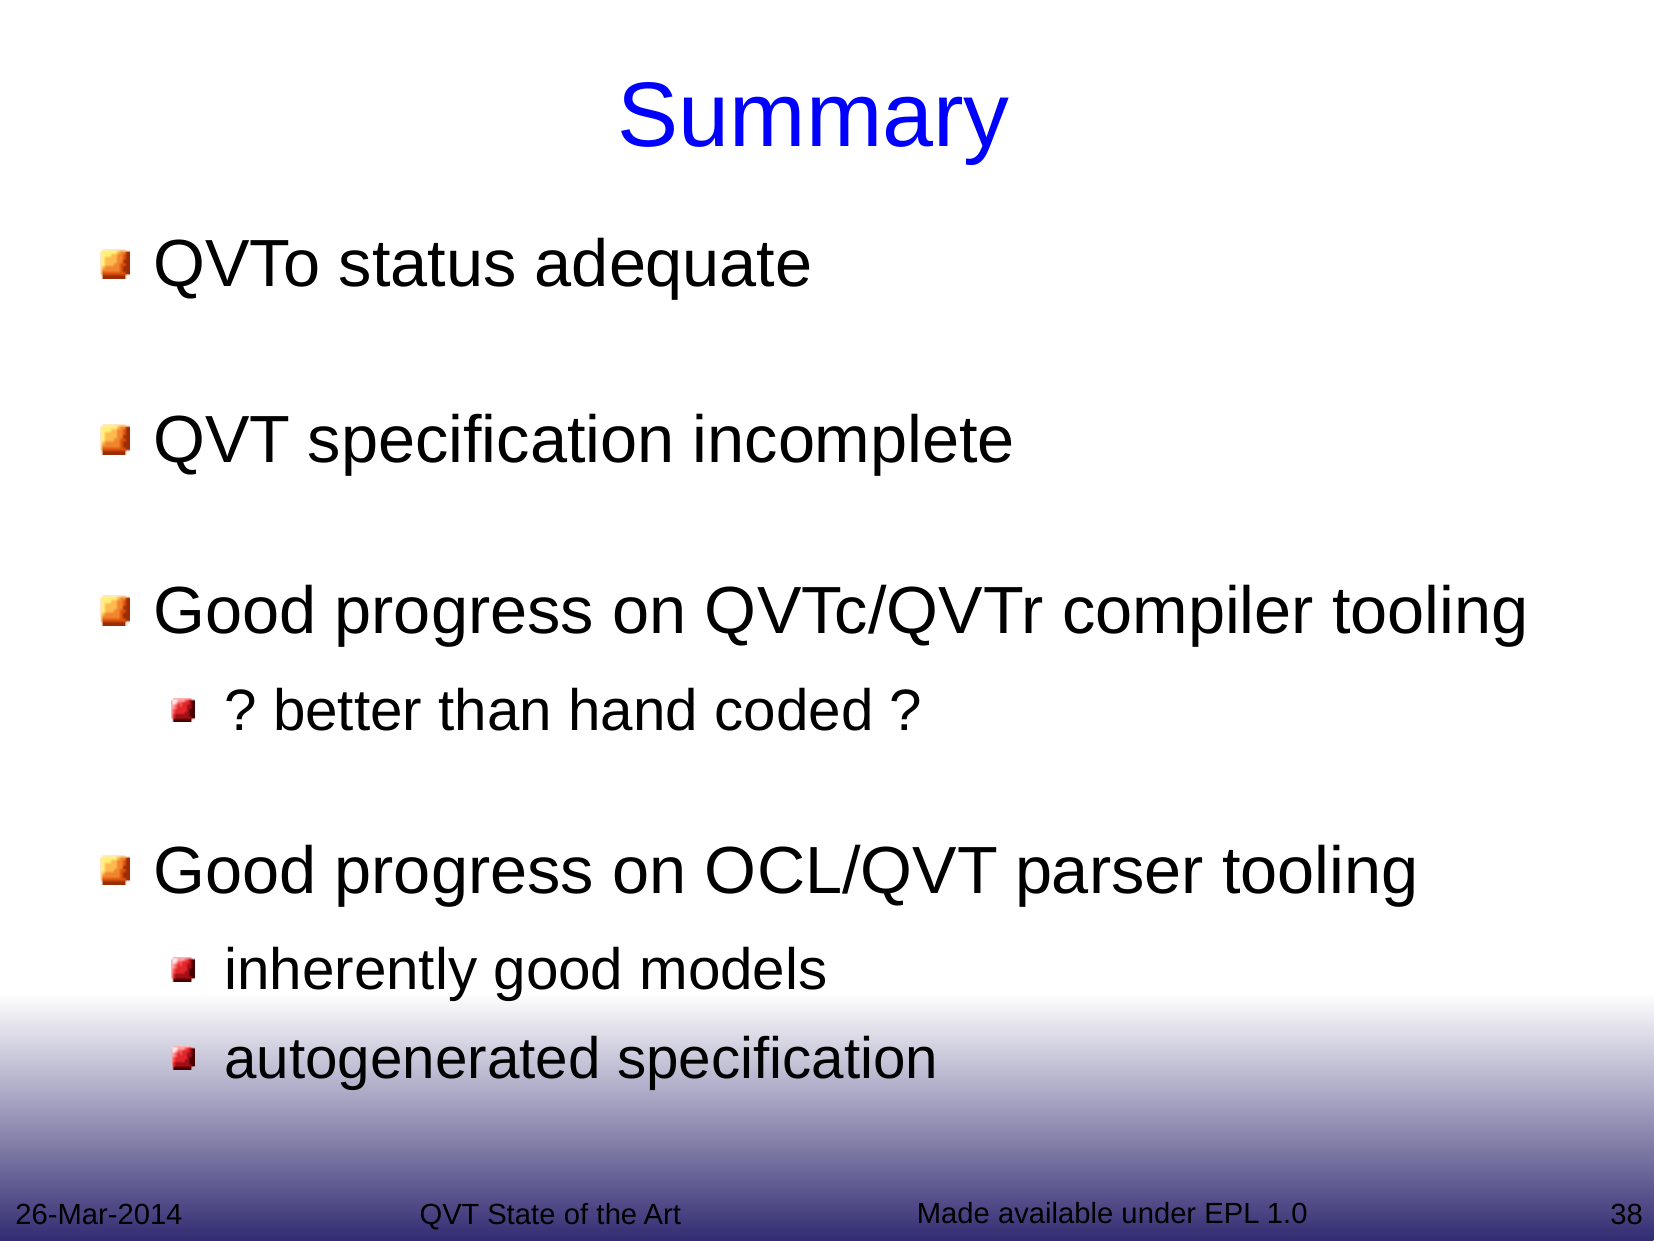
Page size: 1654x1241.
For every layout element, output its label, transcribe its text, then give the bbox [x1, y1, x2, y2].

title Summary [82, 49, 1571, 181]
list QVTo status adequate QVT specification incomplete Good progress on QVTc/QVTr compiler tooling ? better than hand coded ? Good progress on OCL/QVT parser tooling inherently good models autogenerated specification [82, 226, 1571, 1091]
